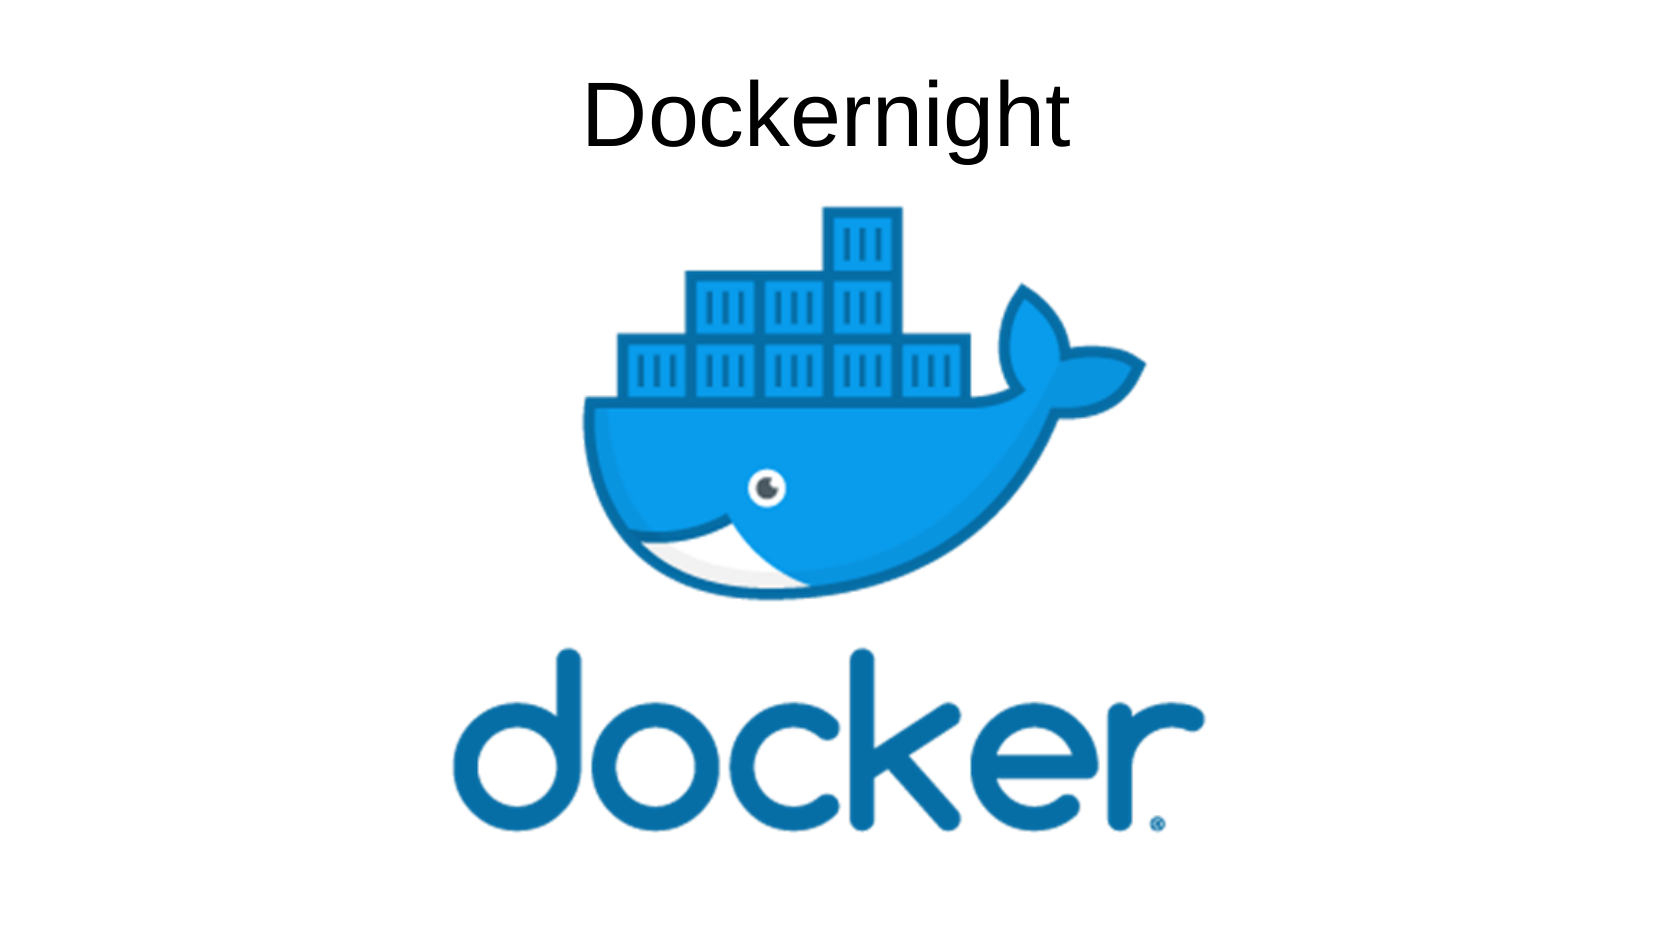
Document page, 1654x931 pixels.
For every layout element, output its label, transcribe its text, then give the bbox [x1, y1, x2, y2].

title Dockernight [82, 37, 1571, 193]
picture [182, 149, 1479, 879]
